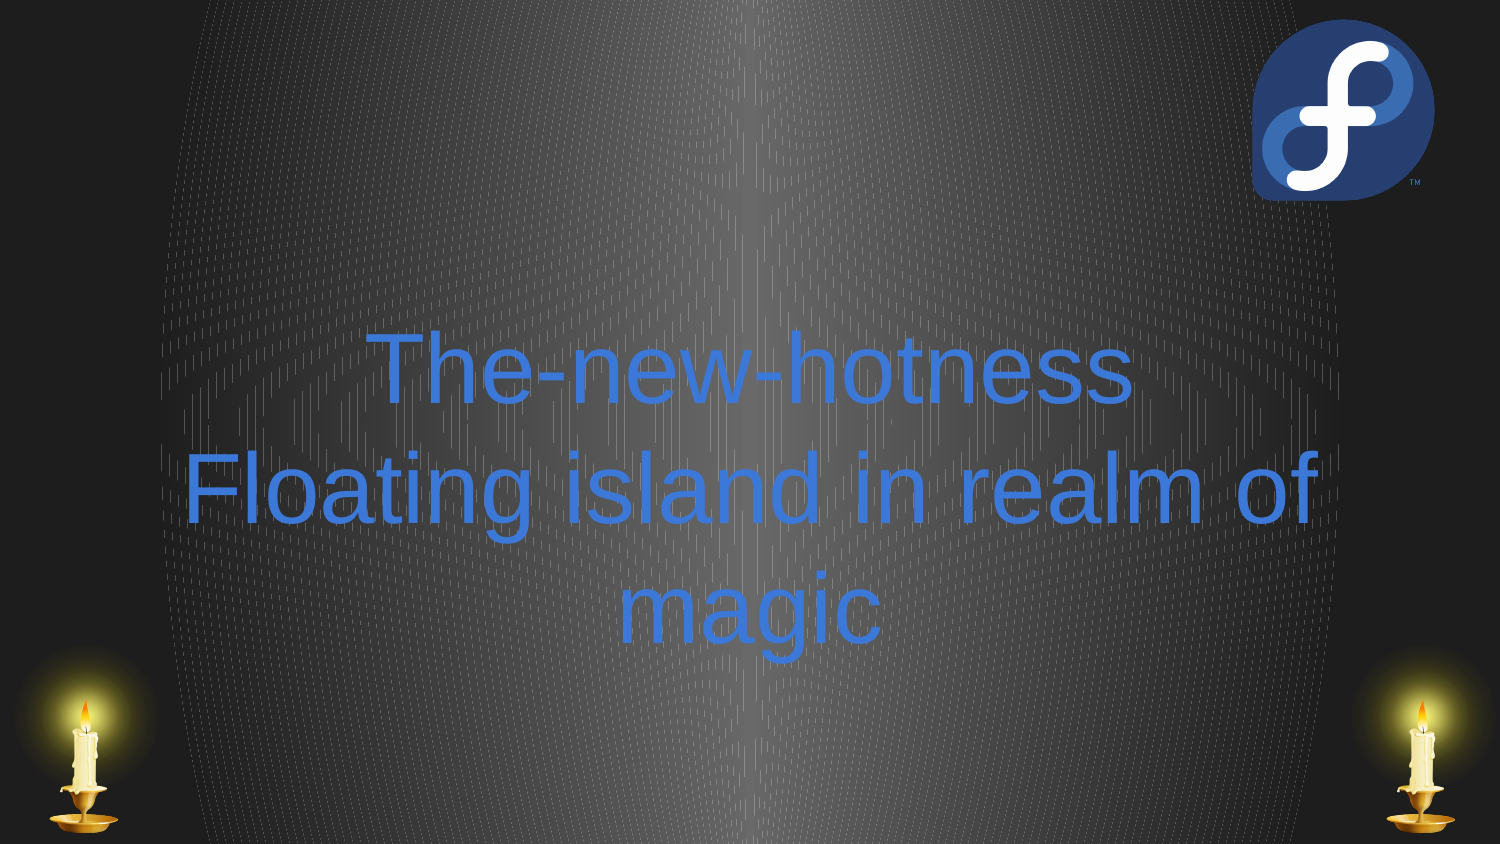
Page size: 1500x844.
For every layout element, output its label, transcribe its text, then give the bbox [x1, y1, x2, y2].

picture [10, 640, 163, 835]
picture [1252, 19, 1435, 201]
picture [1347, 640, 1500, 835]
title The-new-hotness Floating island in realm of magic [149, 288, 1351, 556]
